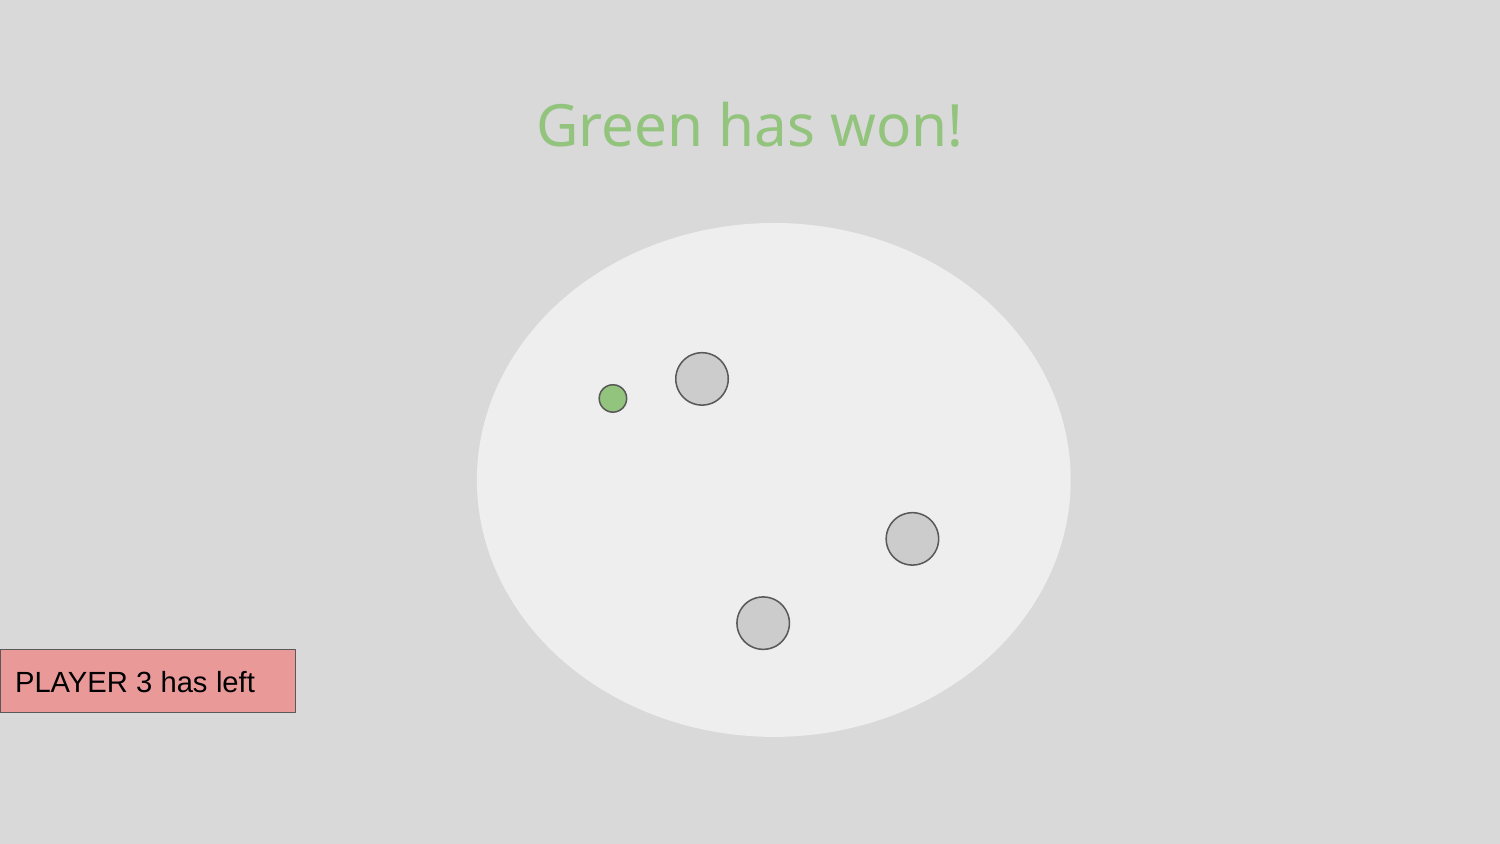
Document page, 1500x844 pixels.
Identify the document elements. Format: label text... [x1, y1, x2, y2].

title Green has won! [51, 72, 1449, 167]
text_box PLAYER 3 has left [0, 649, 296, 713]
text_box [476, 222, 1071, 737]
